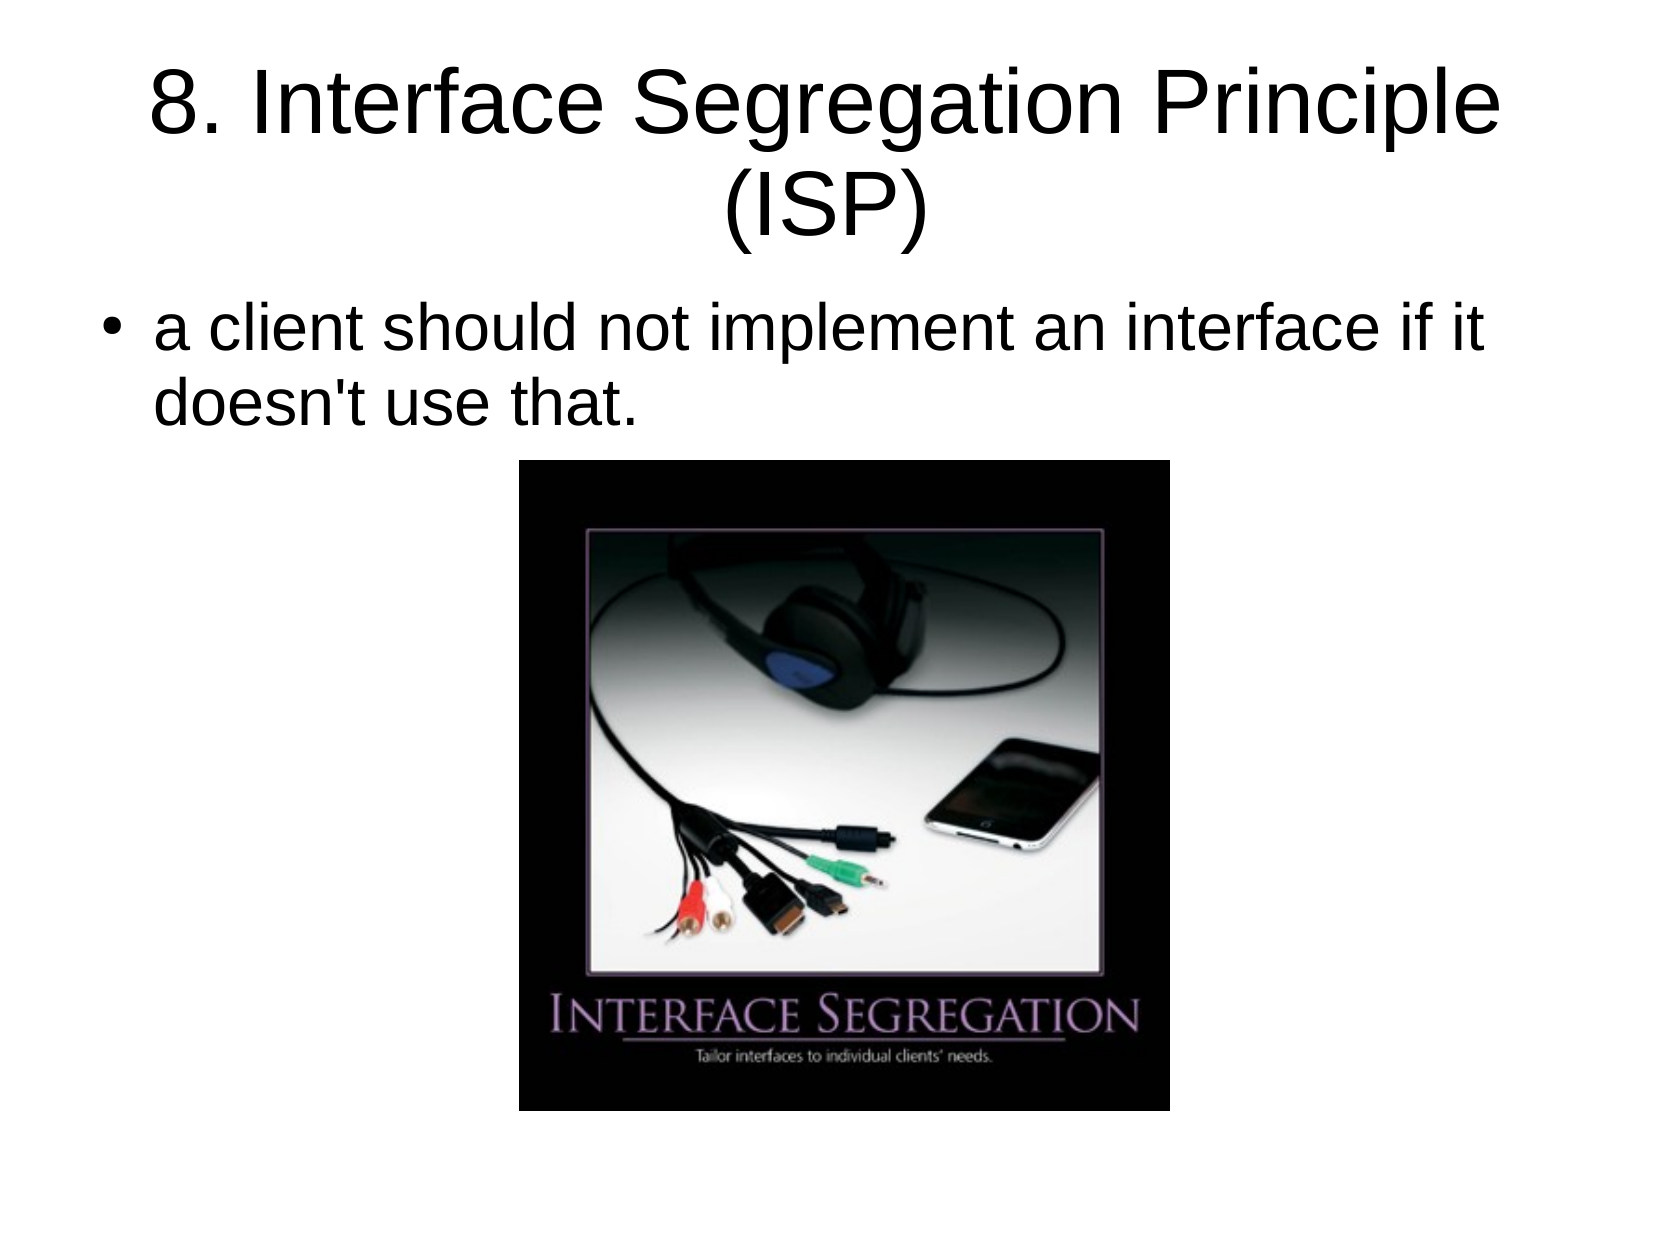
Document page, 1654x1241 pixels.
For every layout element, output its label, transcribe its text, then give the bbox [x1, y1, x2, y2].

title 8. Interface Segregation Principle (ISP) [82, 49, 1571, 257]
list a client should not implement an interface if it doesn't use that. [82, 290, 1571, 1010]
picture [519, 460, 1170, 1111]
